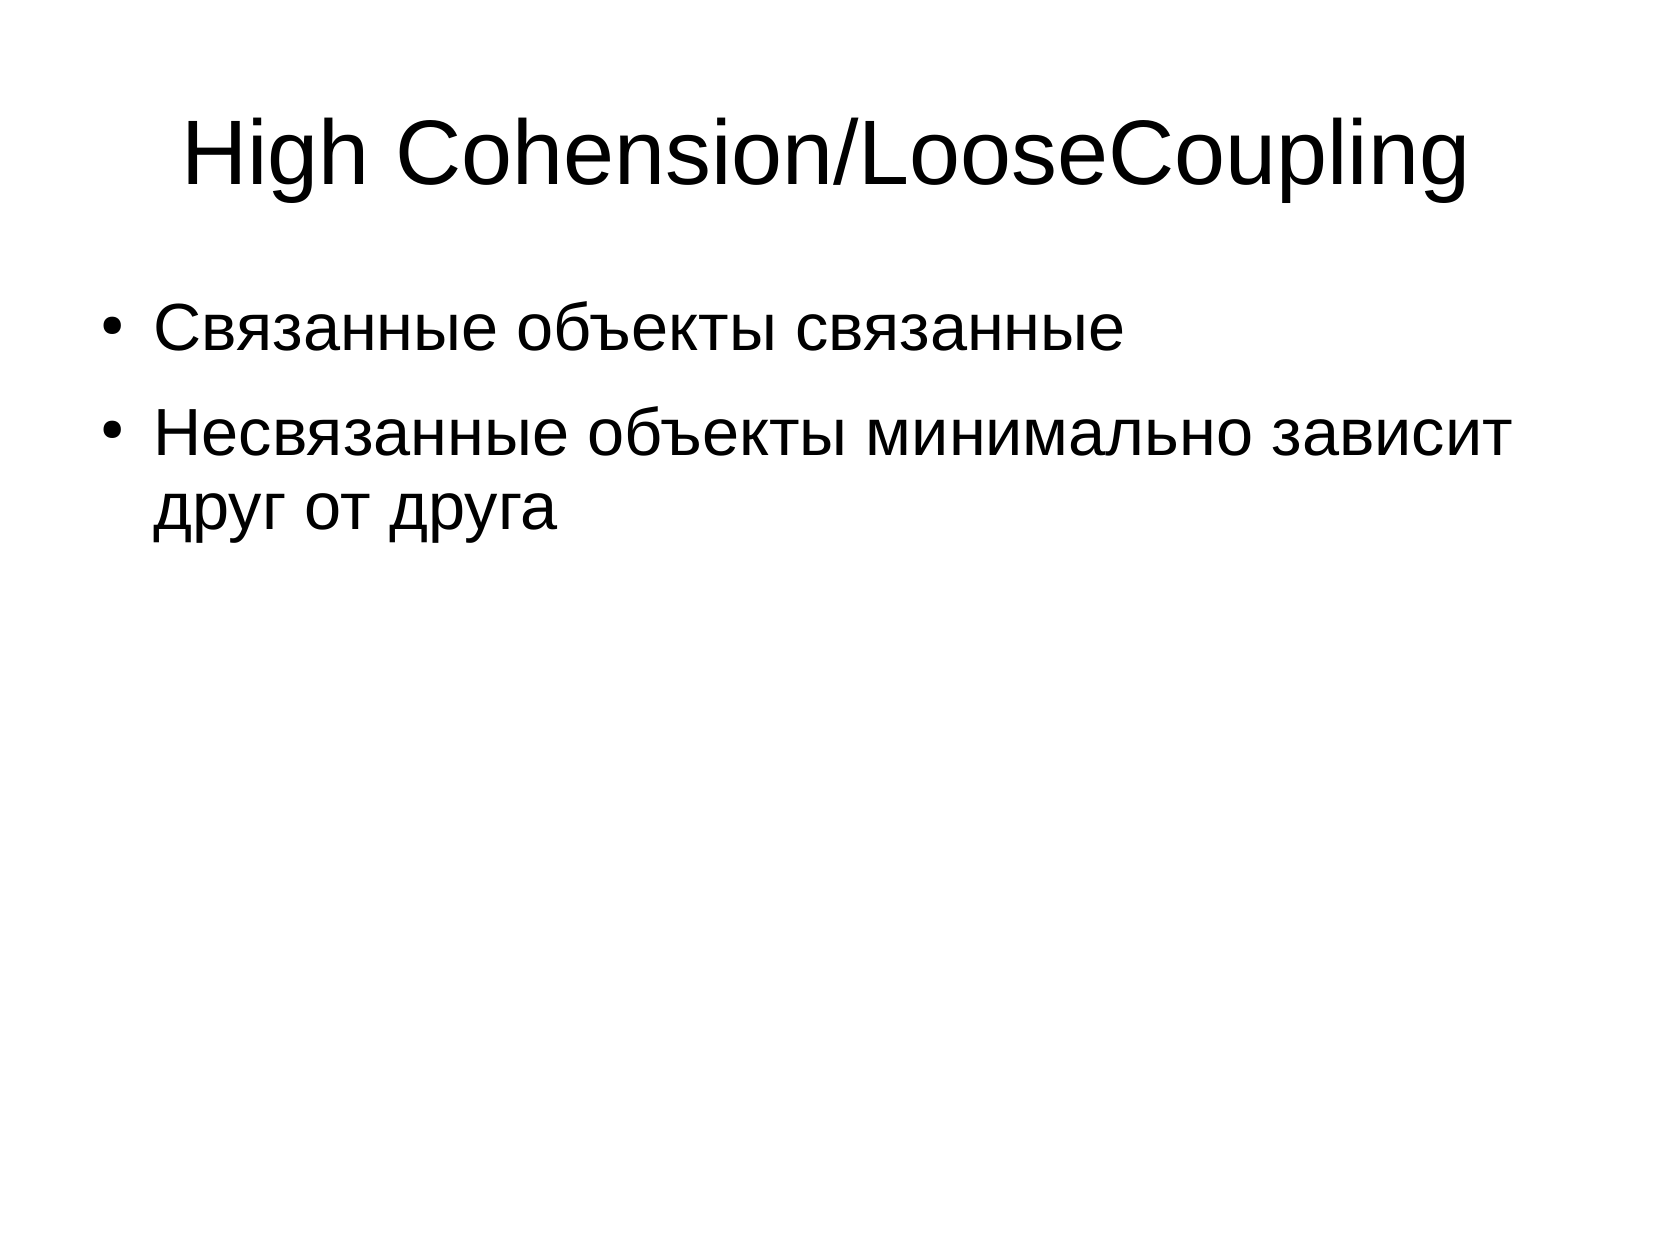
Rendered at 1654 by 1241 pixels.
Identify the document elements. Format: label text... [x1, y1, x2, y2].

title High Cohension/LooseCoupling [82, 49, 1571, 257]
list Связанные объекты связанные Несвязанные объекты минимально зависит друг от друга [82, 290, 1571, 1010]
